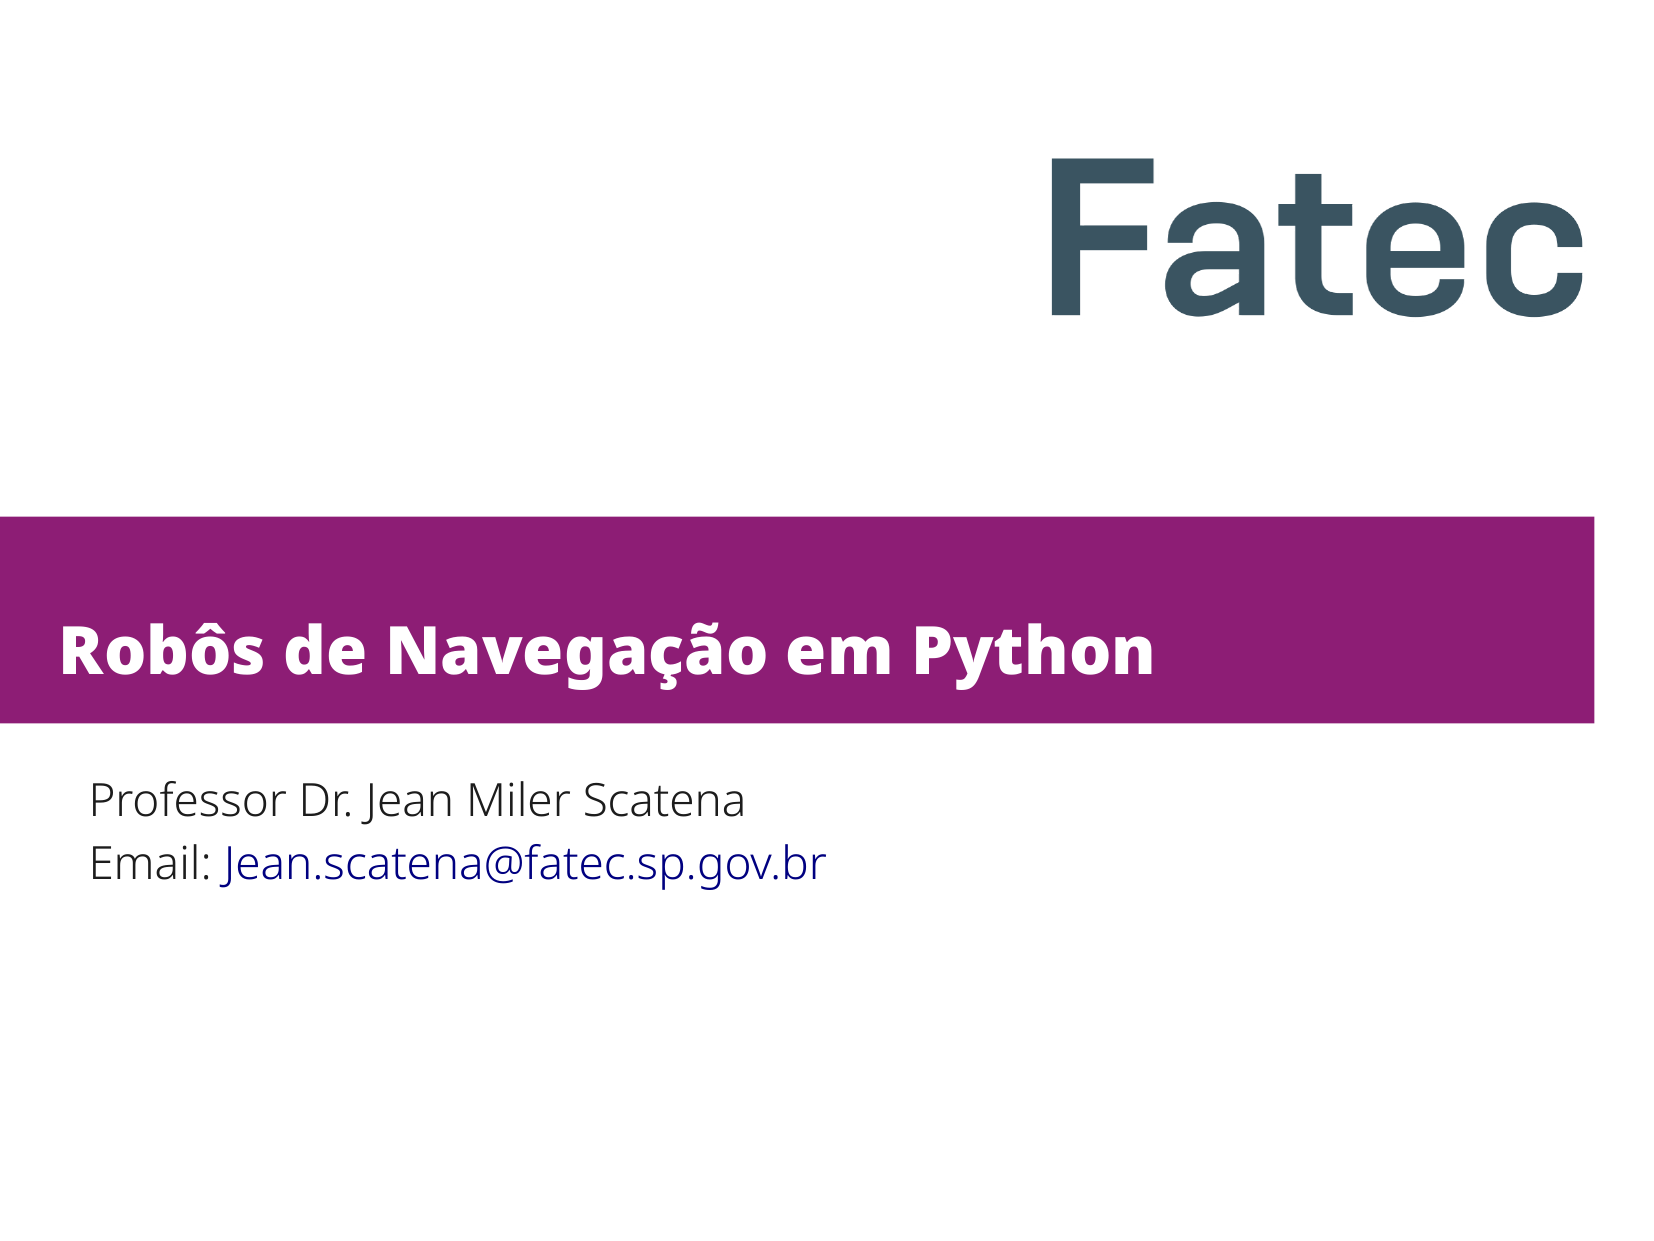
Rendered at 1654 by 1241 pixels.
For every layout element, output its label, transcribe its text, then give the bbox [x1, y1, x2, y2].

subtitle Professor Dr. Jean Miler Scatena Email: Jean.scatena@fatec.sp.gov.br [88, 767, 1595, 1182]
title Robôs de Navegação em Python [59, 546, 1595, 694]
picture [1051, 158, 1588, 337]
